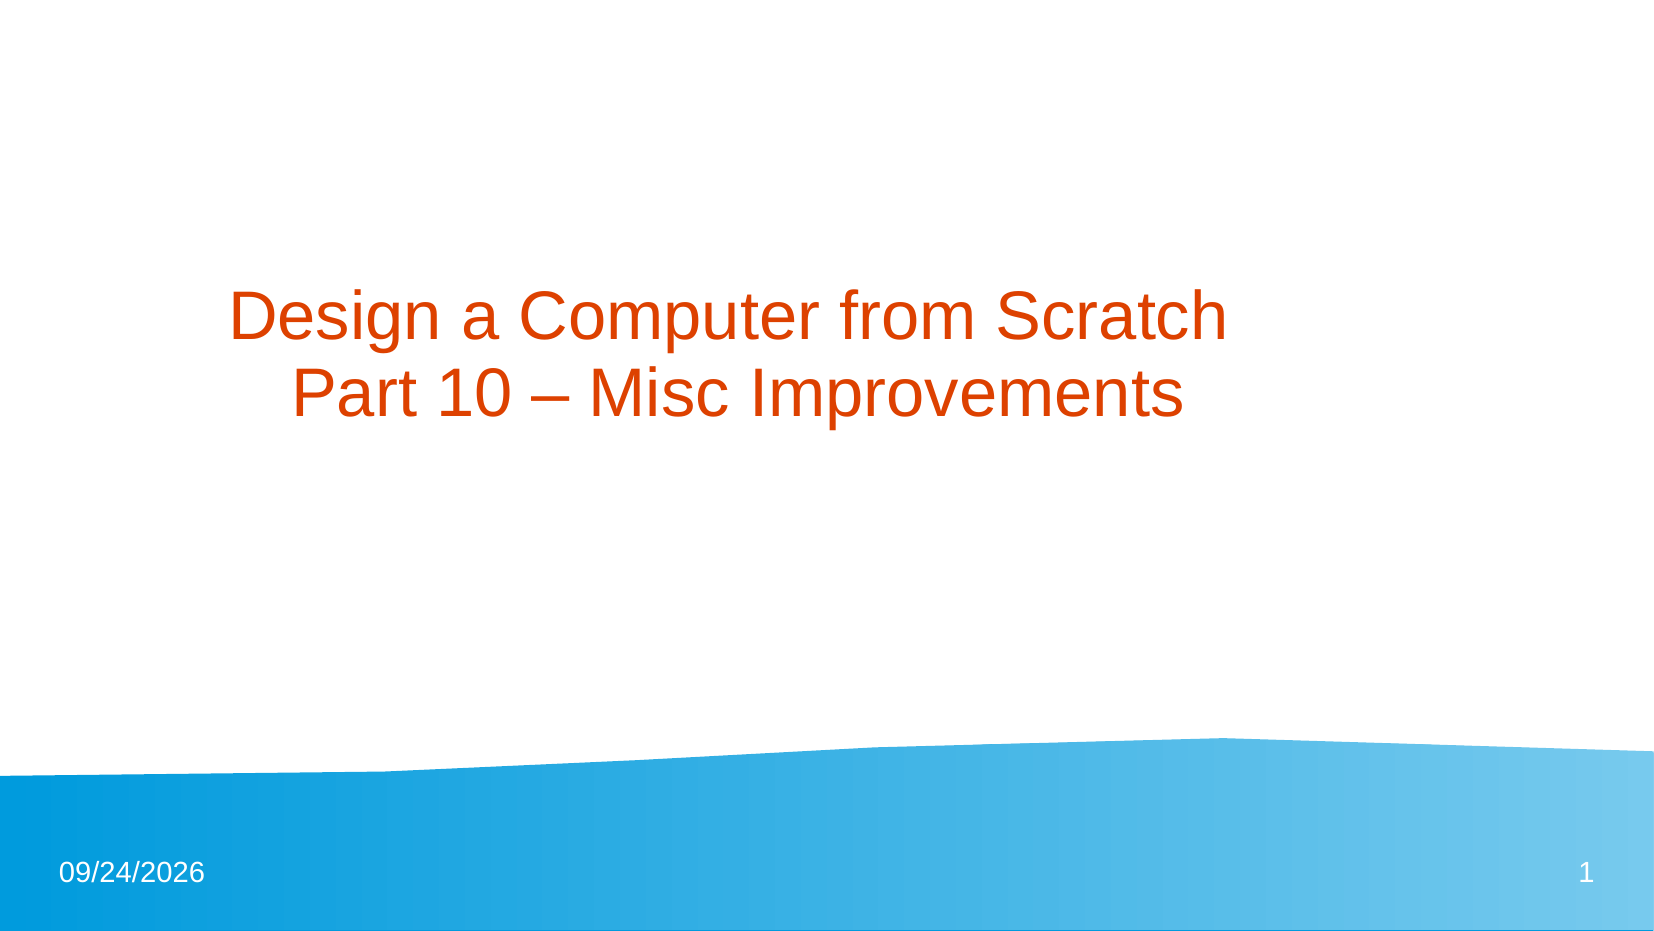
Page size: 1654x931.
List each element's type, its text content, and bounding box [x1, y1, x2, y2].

title Design a Computer from Scratch Part 10 – Misc Improvements [0, 265, 1477, 443]
